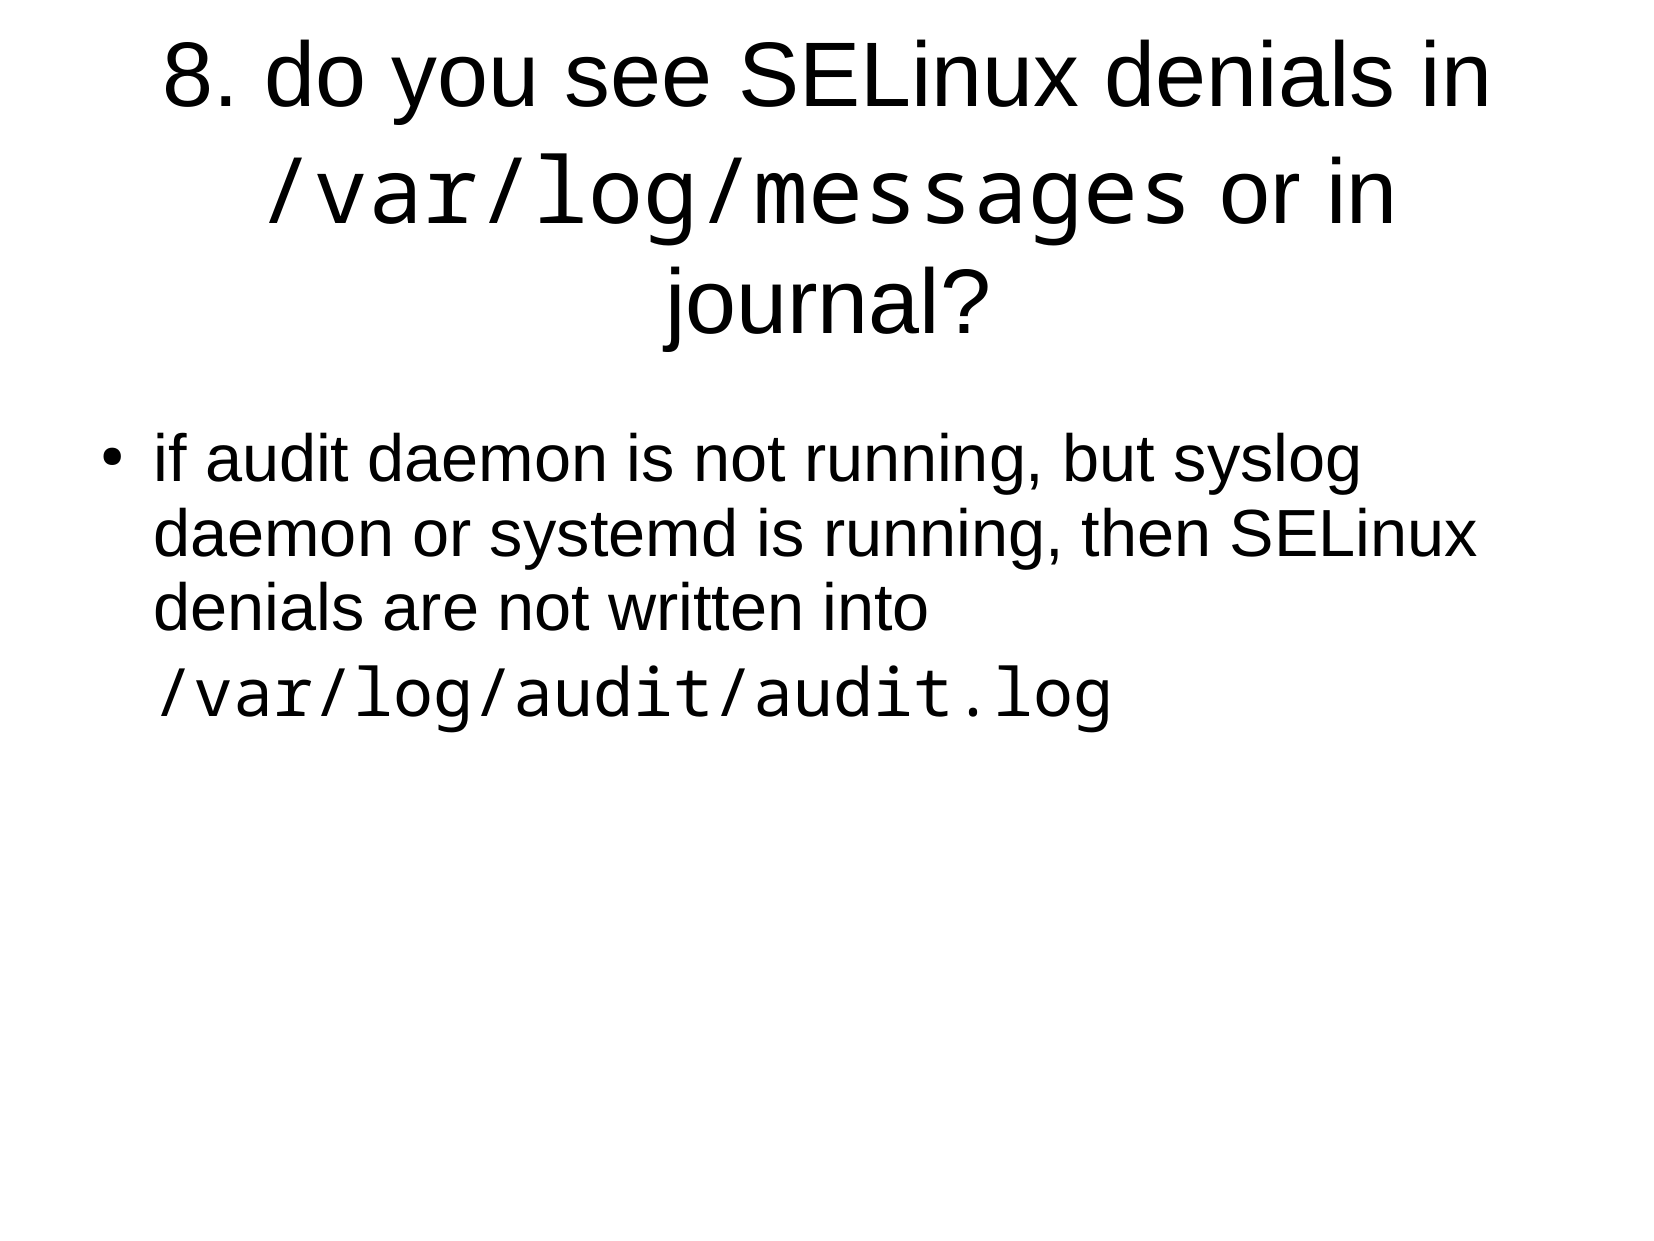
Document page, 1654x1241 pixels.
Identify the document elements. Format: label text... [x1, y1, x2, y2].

list if audit daemon is not running, but syslog daemon or systemd is running, then SELinux denials are not written into /var/log/audit/audit.log [82, 420, 1571, 1141]
title 8. do you see SELinux denials in /var/log/messages or in journal? [84, 34, 1573, 343]
